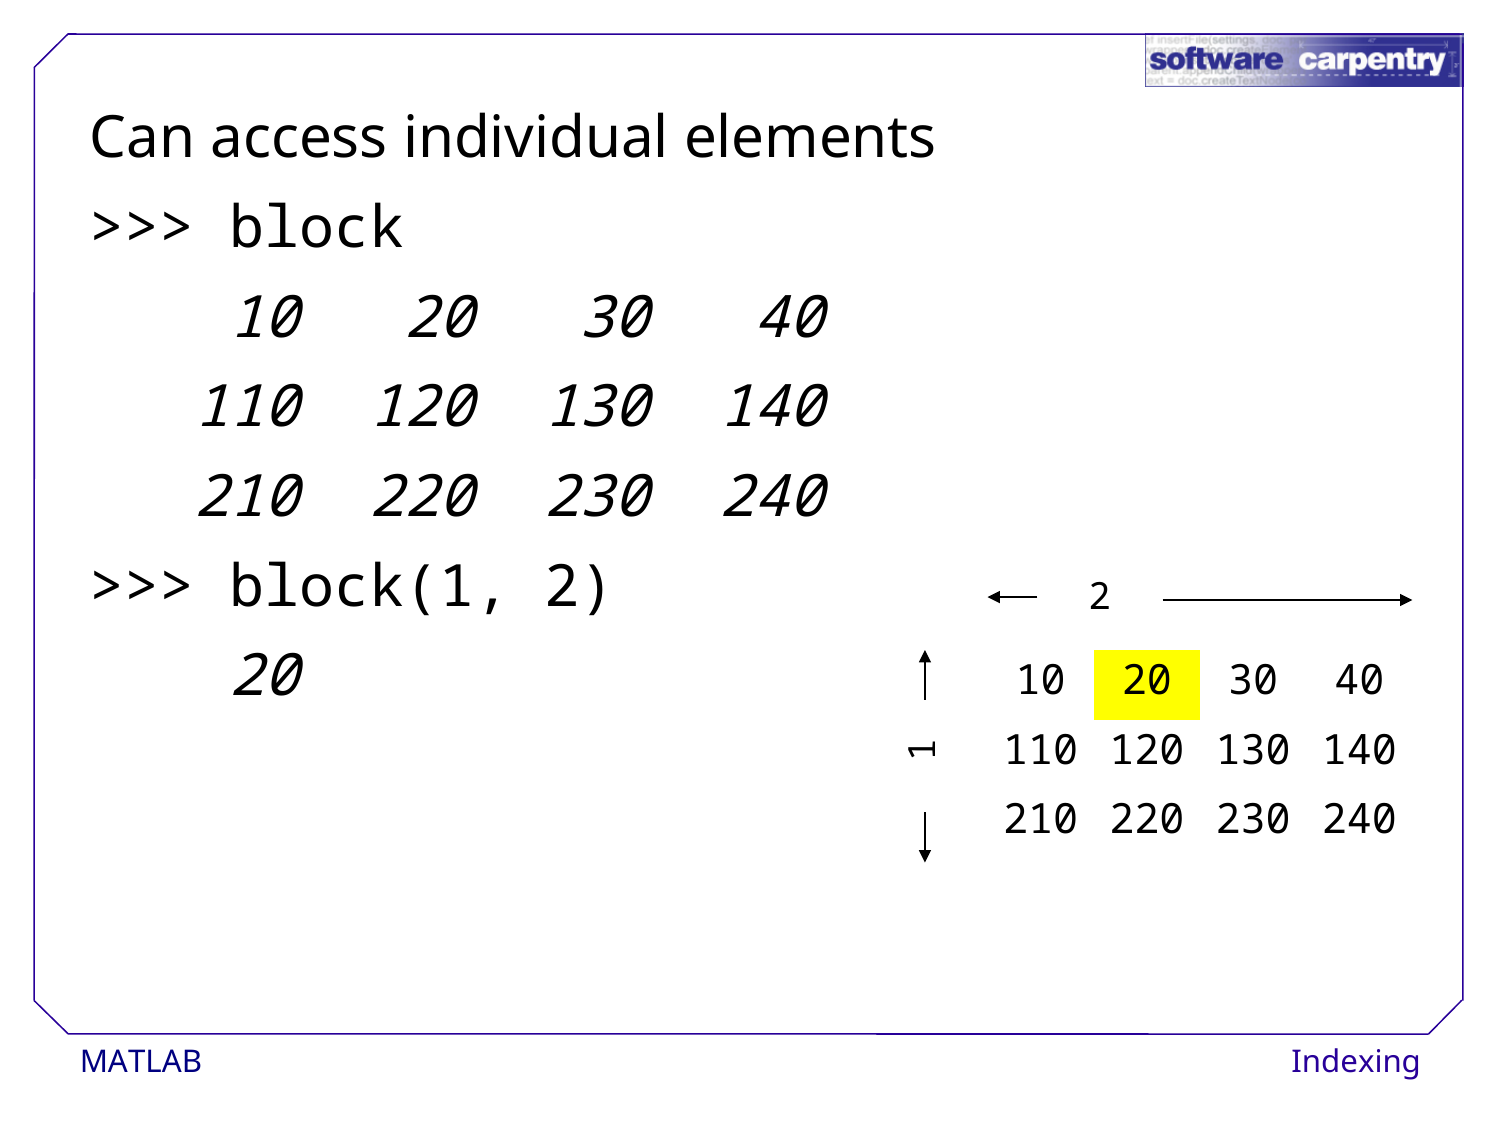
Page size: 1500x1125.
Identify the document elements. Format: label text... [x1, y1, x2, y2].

table_cell 240 [1306, 789, 1412, 858]
table_cell 210 [988, 789, 1094, 858]
table_cell 110 [988, 720, 1094, 789]
table_cell 120 [1094, 720, 1200, 789]
table_header 30 [1200, 650, 1306, 720]
table_header 20 [1094, 650, 1200, 720]
picture [1145, 33, 1464, 87]
text_box 1 [890, 723, 951, 776]
table_header 10 [988, 650, 1094, 720]
table_cell 230 [1200, 789, 1306, 858]
text_box 2 [1051, 564, 1176, 626]
table_cell 220 [1094, 789, 1200, 858]
table_cell 130 [1200, 720, 1306, 789]
list Can access individual elements >>> block 10 20 30 40 110 120 130 140 210 220 230 240 >>> block(1, 2) 20 [75, 99, 1426, 1013]
table_header 40 [1306, 650, 1412, 720]
table_cell 140 [1306, 720, 1412, 789]
